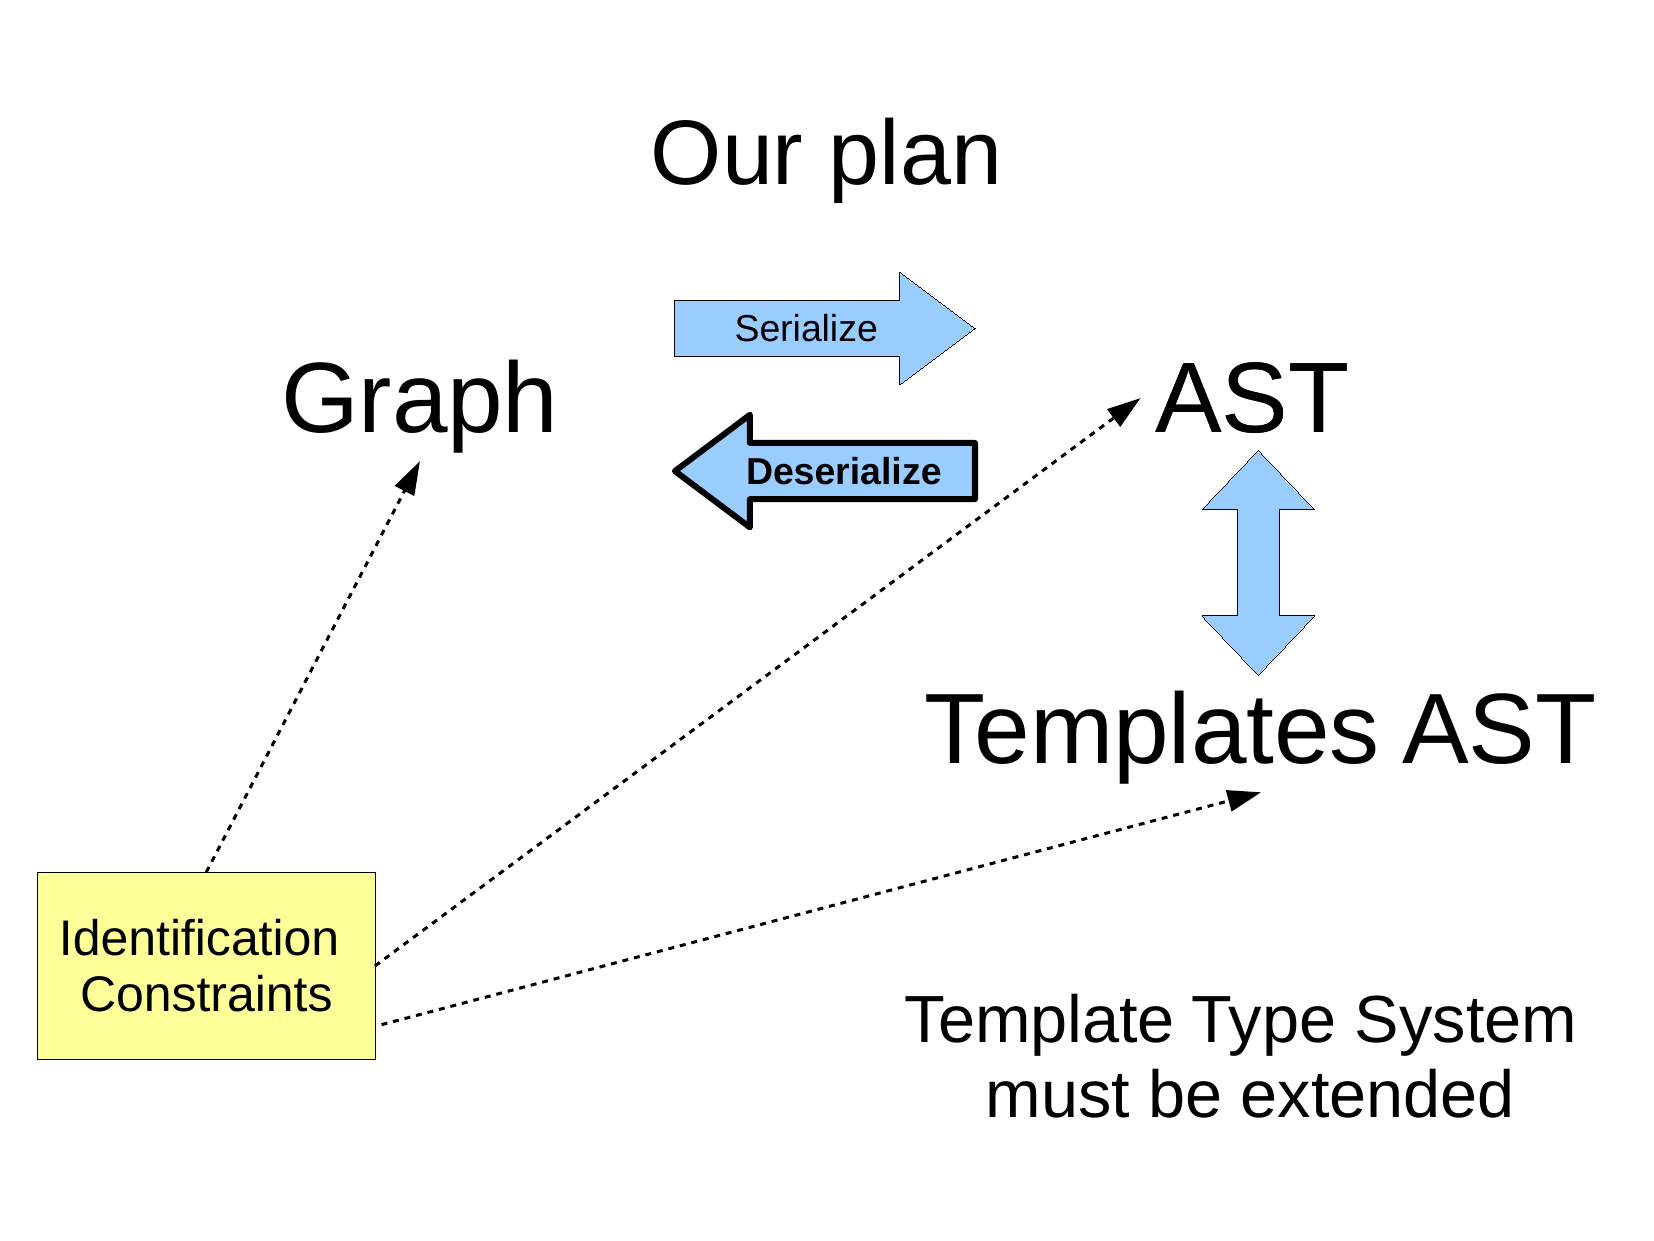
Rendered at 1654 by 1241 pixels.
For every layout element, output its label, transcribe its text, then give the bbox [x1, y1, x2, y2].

text_box Graph [266, 334, 574, 462]
text_box [1202, 450, 1315, 676]
text_box Deserialize [674, 414, 976, 528]
title Our plan [82, 56, 1571, 250]
text_box Template Type System must be extended [889, 975, 1613, 1140]
text_box Identification Constraints [37, 872, 376, 1060]
text_box Serialize [674, 272, 976, 385]
text_box AST [1140, 334, 1365, 462]
text_box Templates AST [910, 665, 1612, 793]
